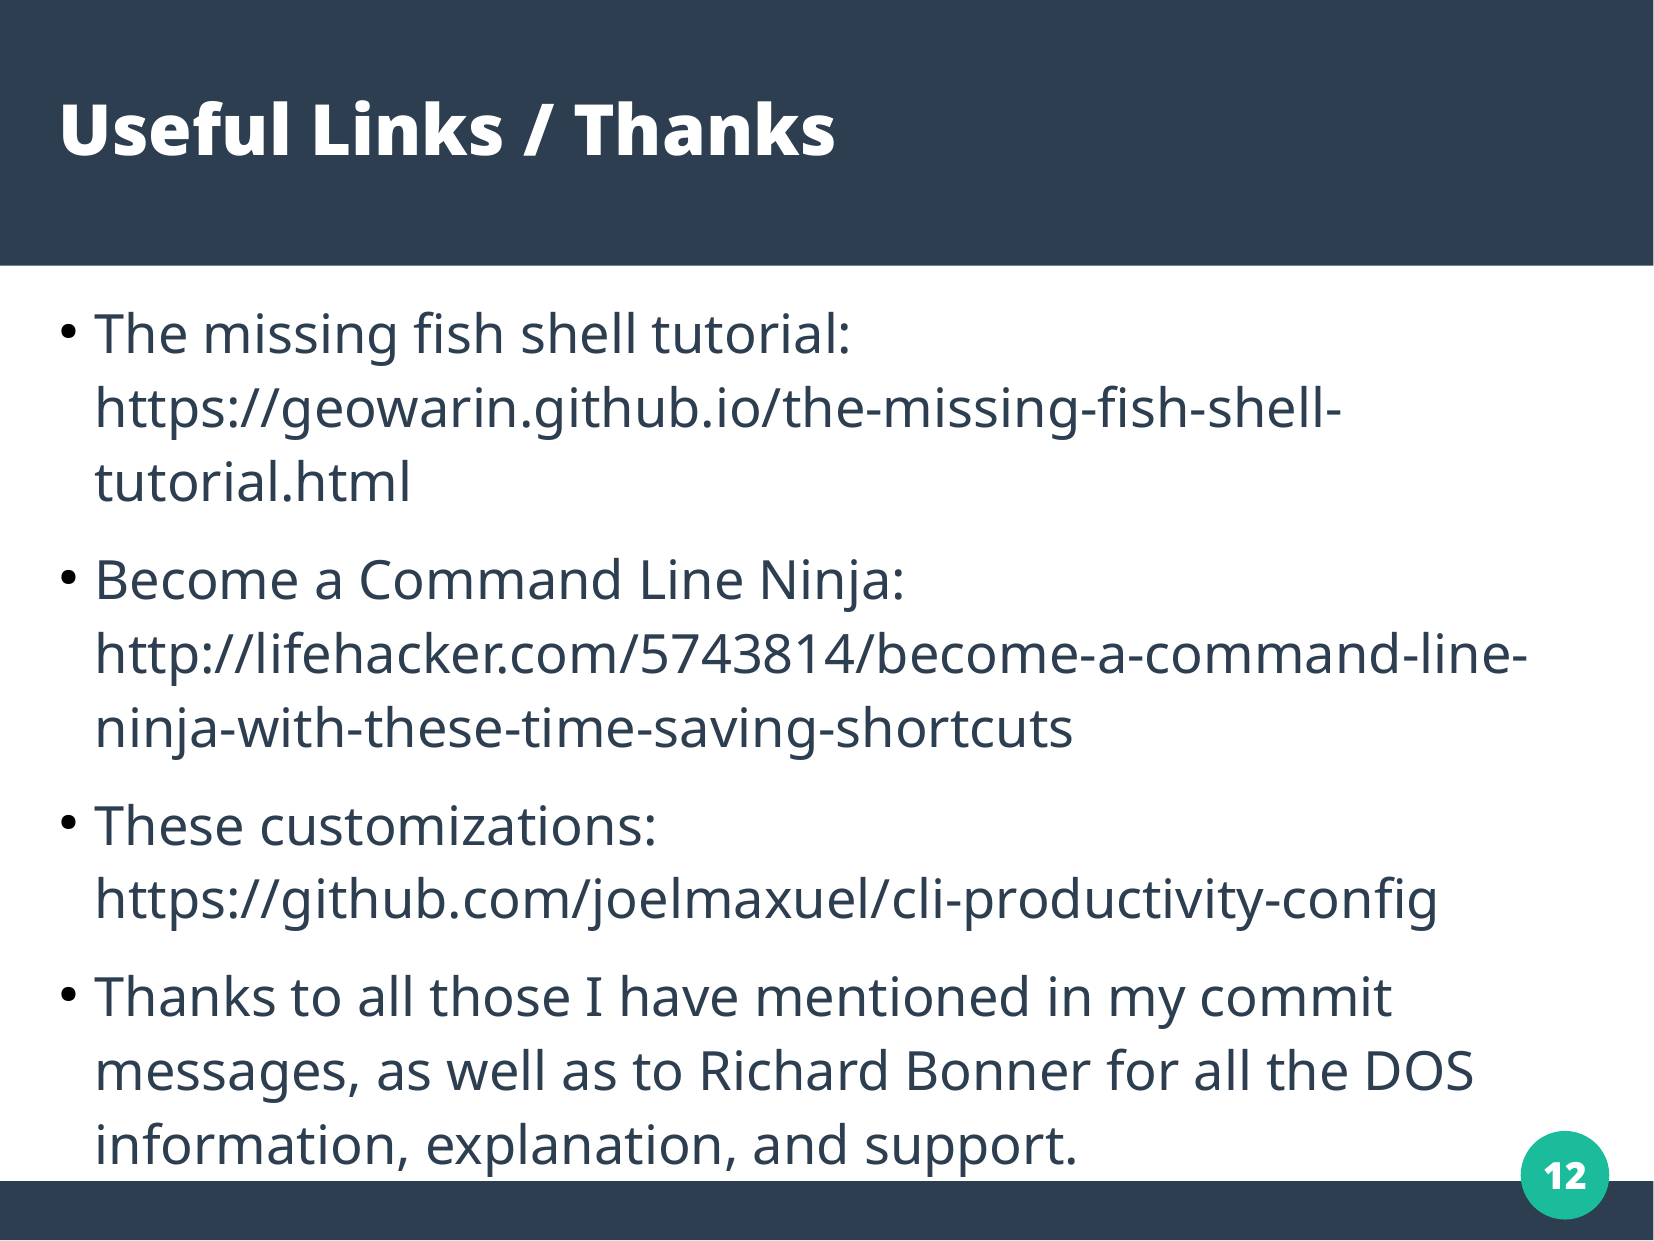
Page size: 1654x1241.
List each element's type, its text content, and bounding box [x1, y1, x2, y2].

subtitle The missing fish shell tutorial: https://geowarin.github.io/the-missing-fish-shell-tutorial.html Become a Command Line Ninja: http://lifehacker.com/5743814/become-a-command-line-ninja-with-these-time-saving-shortcuts These customizations: https://github.com/joelmaxuel/cli-productivity-config Thanks to all those I have mentioned in my commit messages, as well as to Richard Bonner for all the DOS information, explanation, and support. [59, 324, 1595, 1152]
title Useful Links / Thanks [59, 49, 1595, 207]
